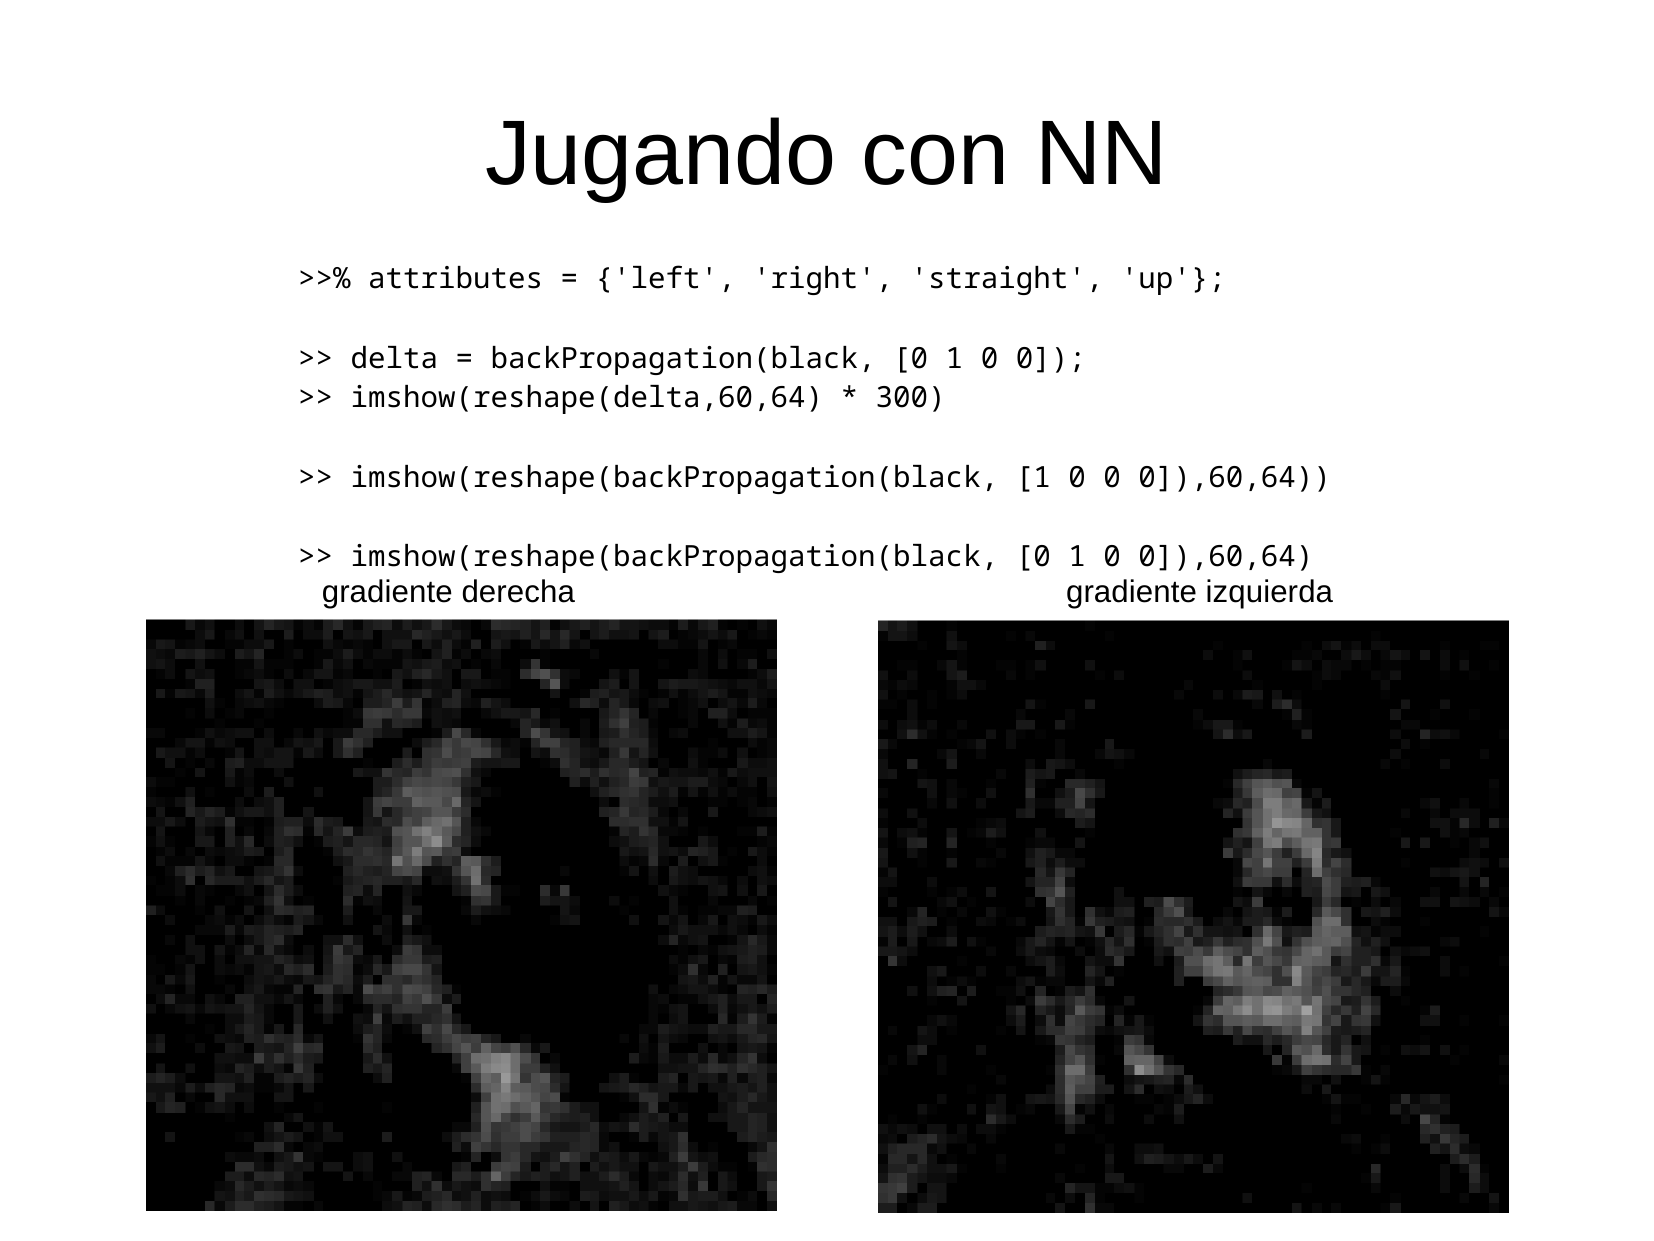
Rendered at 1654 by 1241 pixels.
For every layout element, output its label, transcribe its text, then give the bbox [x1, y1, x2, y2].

picture [874, 616, 1512, 1216]
picture [141, 614, 780, 1214]
title Jugando con NN [82, 49, 1571, 257]
text_box gradiente derecha [307, 566, 591, 626]
text_box gradiente izquierda [1051, 566, 1359, 626]
text_box >>% attributes = {'left', 'right', 'straight', 'up'}; >> delta = backPropagation(black, [0 1 0 0]); >> imshow(reshape(delta,60,64) * 300) >> imshow(reshape(backPropagation(black, [1 0 0 0]),60,64)) >> imshow(reshape(backPropagation(black, [0 1 0 0]),60,64) [283, 249, 1359, 569]
